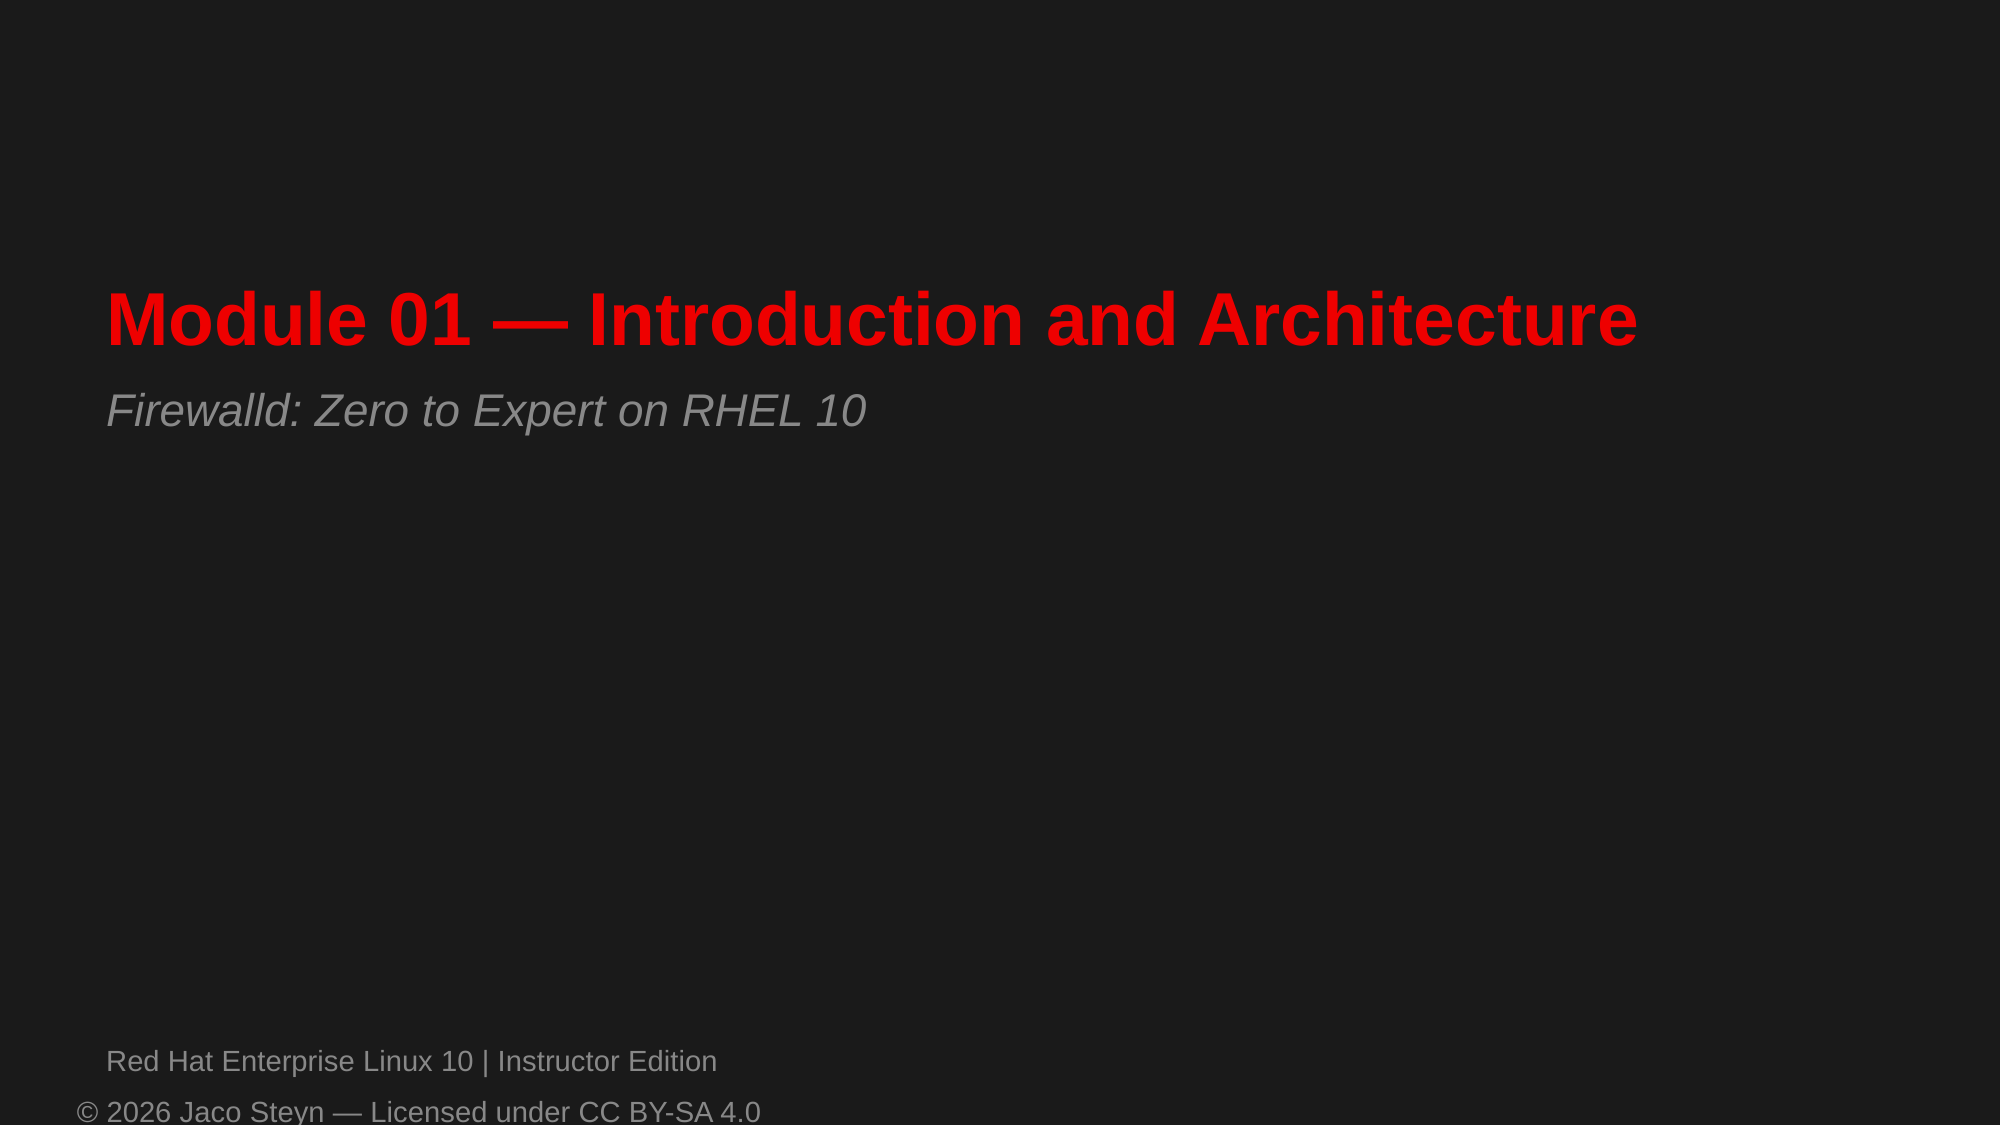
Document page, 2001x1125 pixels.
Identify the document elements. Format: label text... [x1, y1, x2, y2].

text_box Red Hat Enterprise Linux 10 | Instructor Edition [88, 1033, 1912, 1075]
text_box Module 01 — Introduction and Architecture Firewalld: Zero to Expert on RHEL 10 [88, 265, 1912, 562]
text_box © 2026 Jaco Steyn — Licensed under CC BY-SA 4.0 [59, 1083, 1942, 1120]
